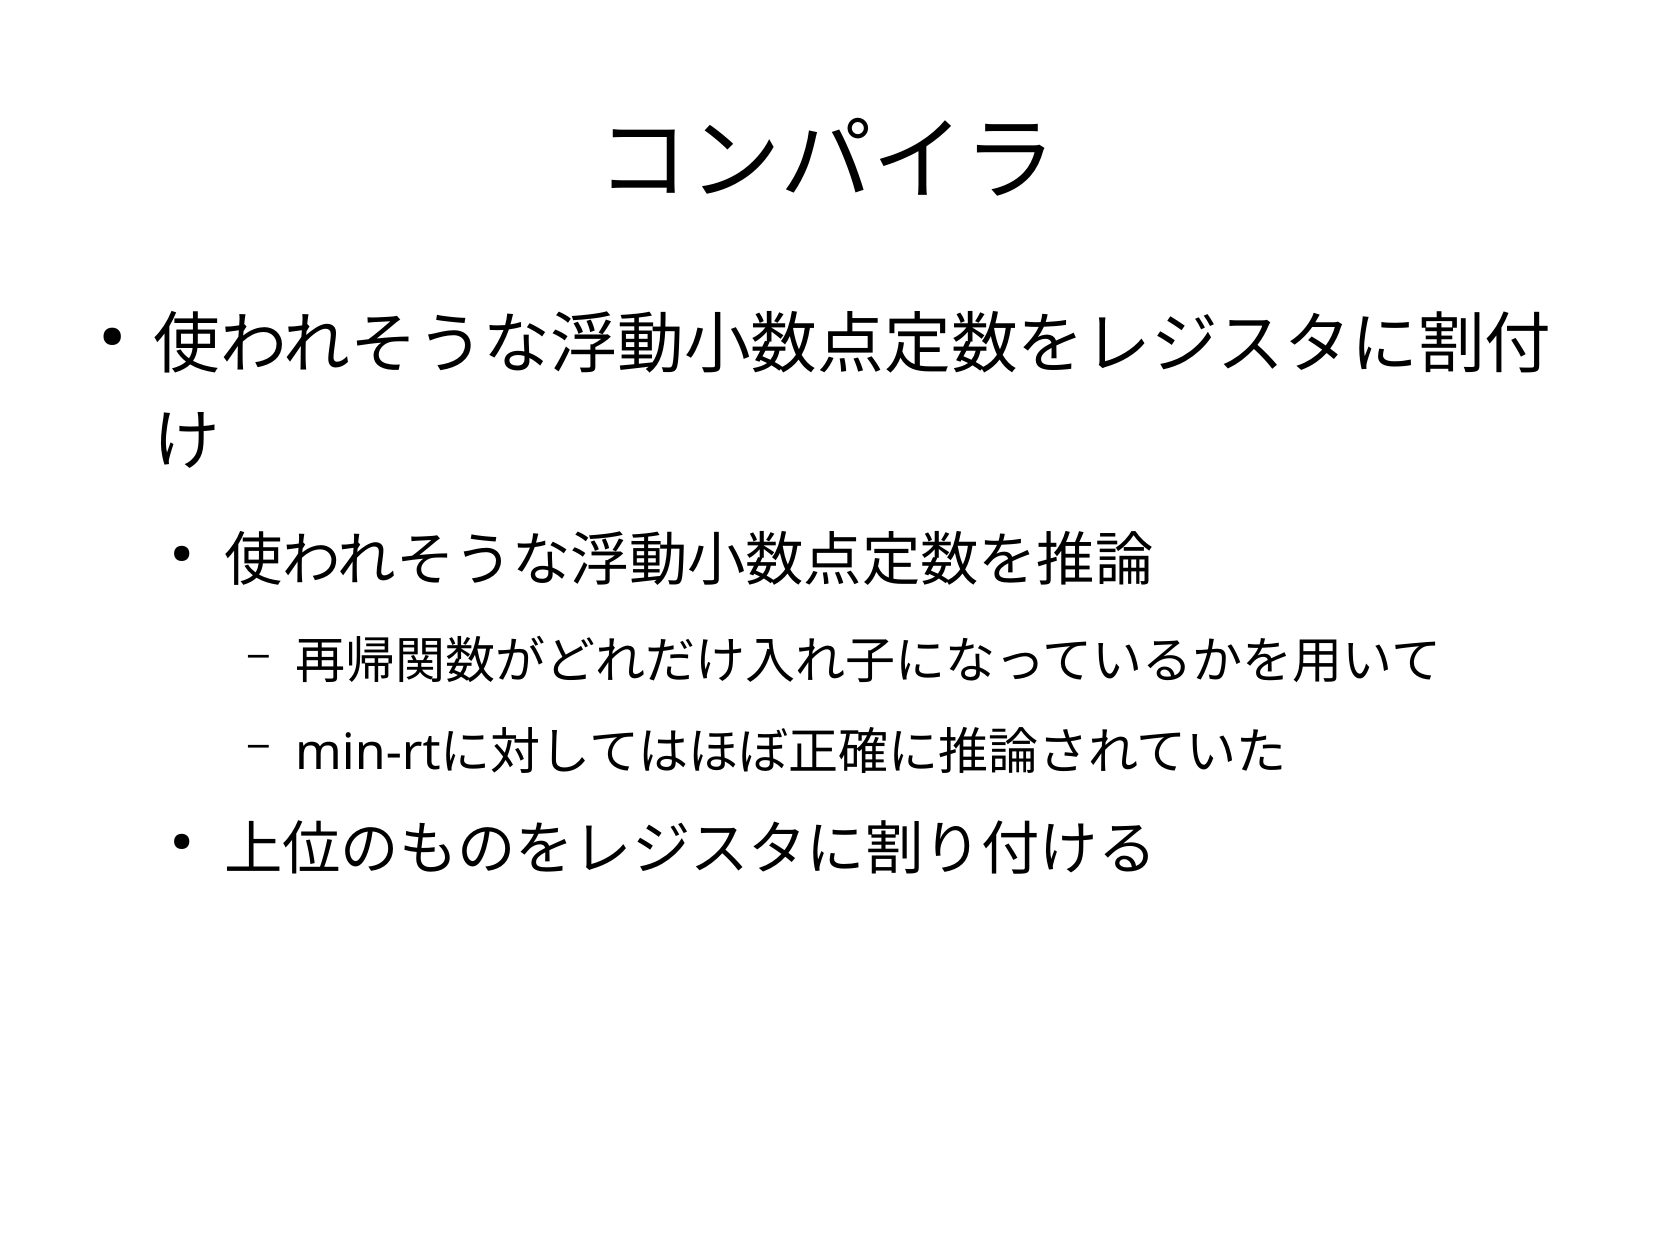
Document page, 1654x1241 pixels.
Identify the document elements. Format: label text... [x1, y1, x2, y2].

title コンパイラ [82, 49, 1571, 257]
list 使われそうな浮動小数点定数をレジスタに割付け 使われそうな浮動小数点定数を推論 再帰関数がどれだけ入れ子になっているかを用いて min-rtに対してはほぼ正確に推論されていた 上位のものをレジスタに割り付ける [82, 290, 1571, 1109]
